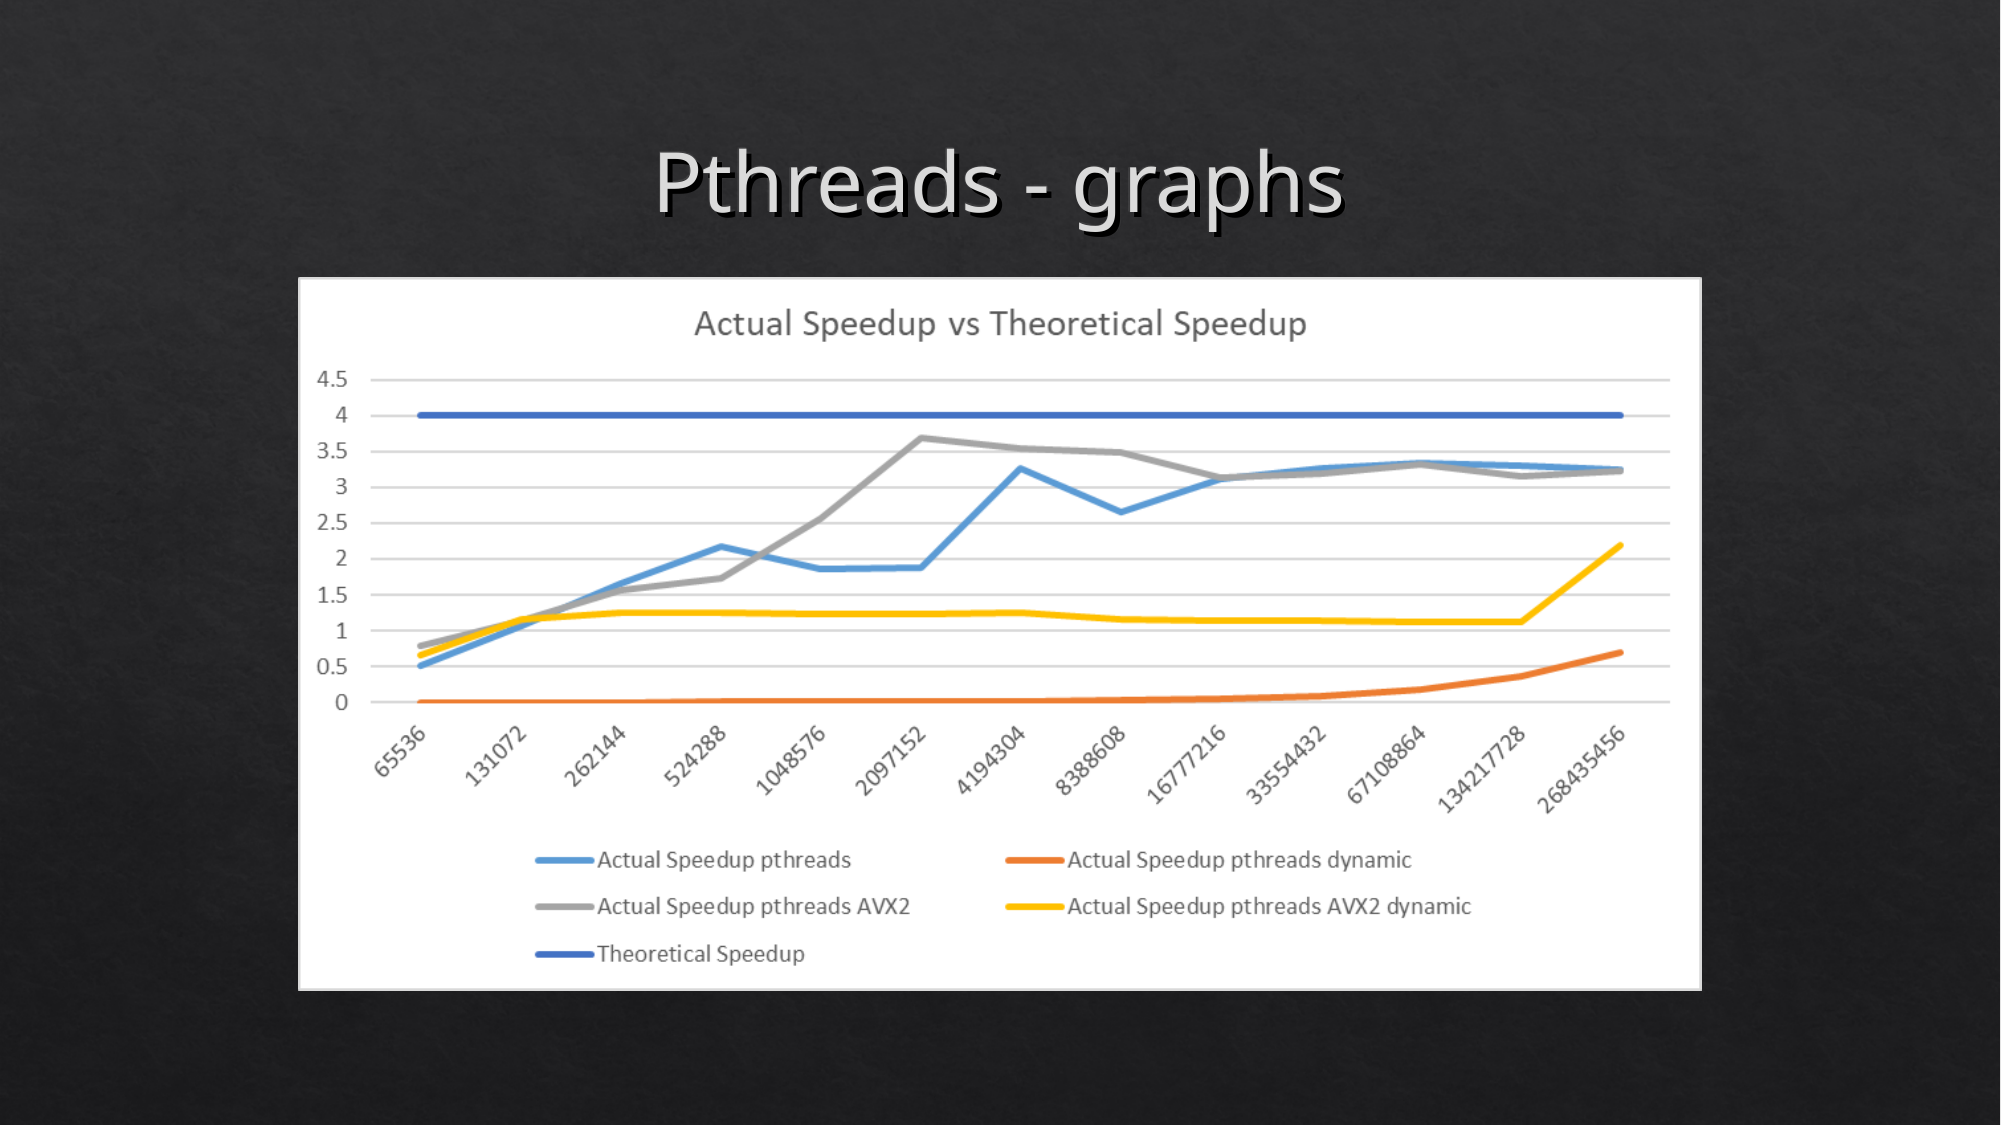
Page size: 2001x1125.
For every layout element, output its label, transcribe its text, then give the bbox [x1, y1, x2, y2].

picture [298, 277, 1702, 992]
title Pthreads - graphs [149, 99, 1849, 260]
